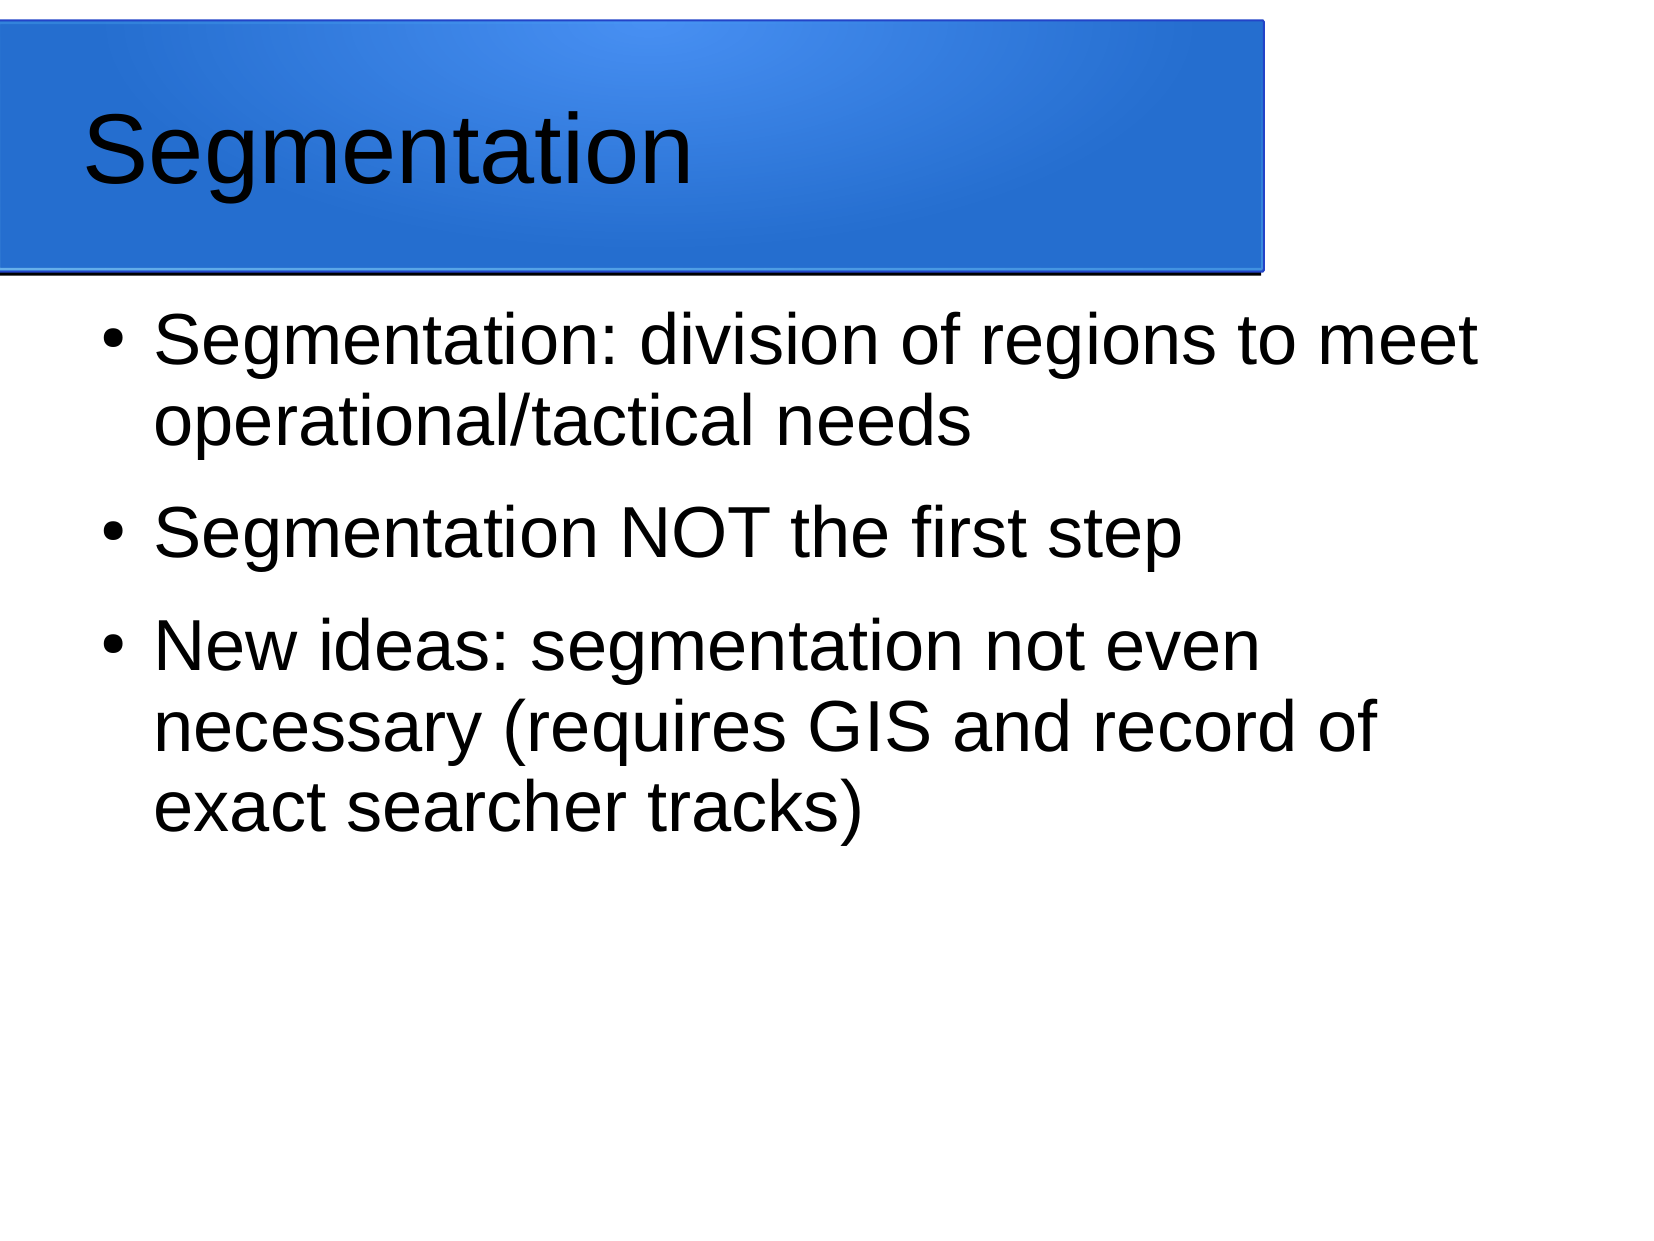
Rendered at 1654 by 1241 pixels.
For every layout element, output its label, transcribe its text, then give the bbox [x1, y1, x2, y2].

title Segmentation [82, 47, 1235, 252]
list Segmentation: division of regions to meet operational/tactical needs Segmentation NOT the first step New ideas: segmentation not even necessary (requires GIS and record of exact searcher tracks) [82, 299, 1571, 1019]
